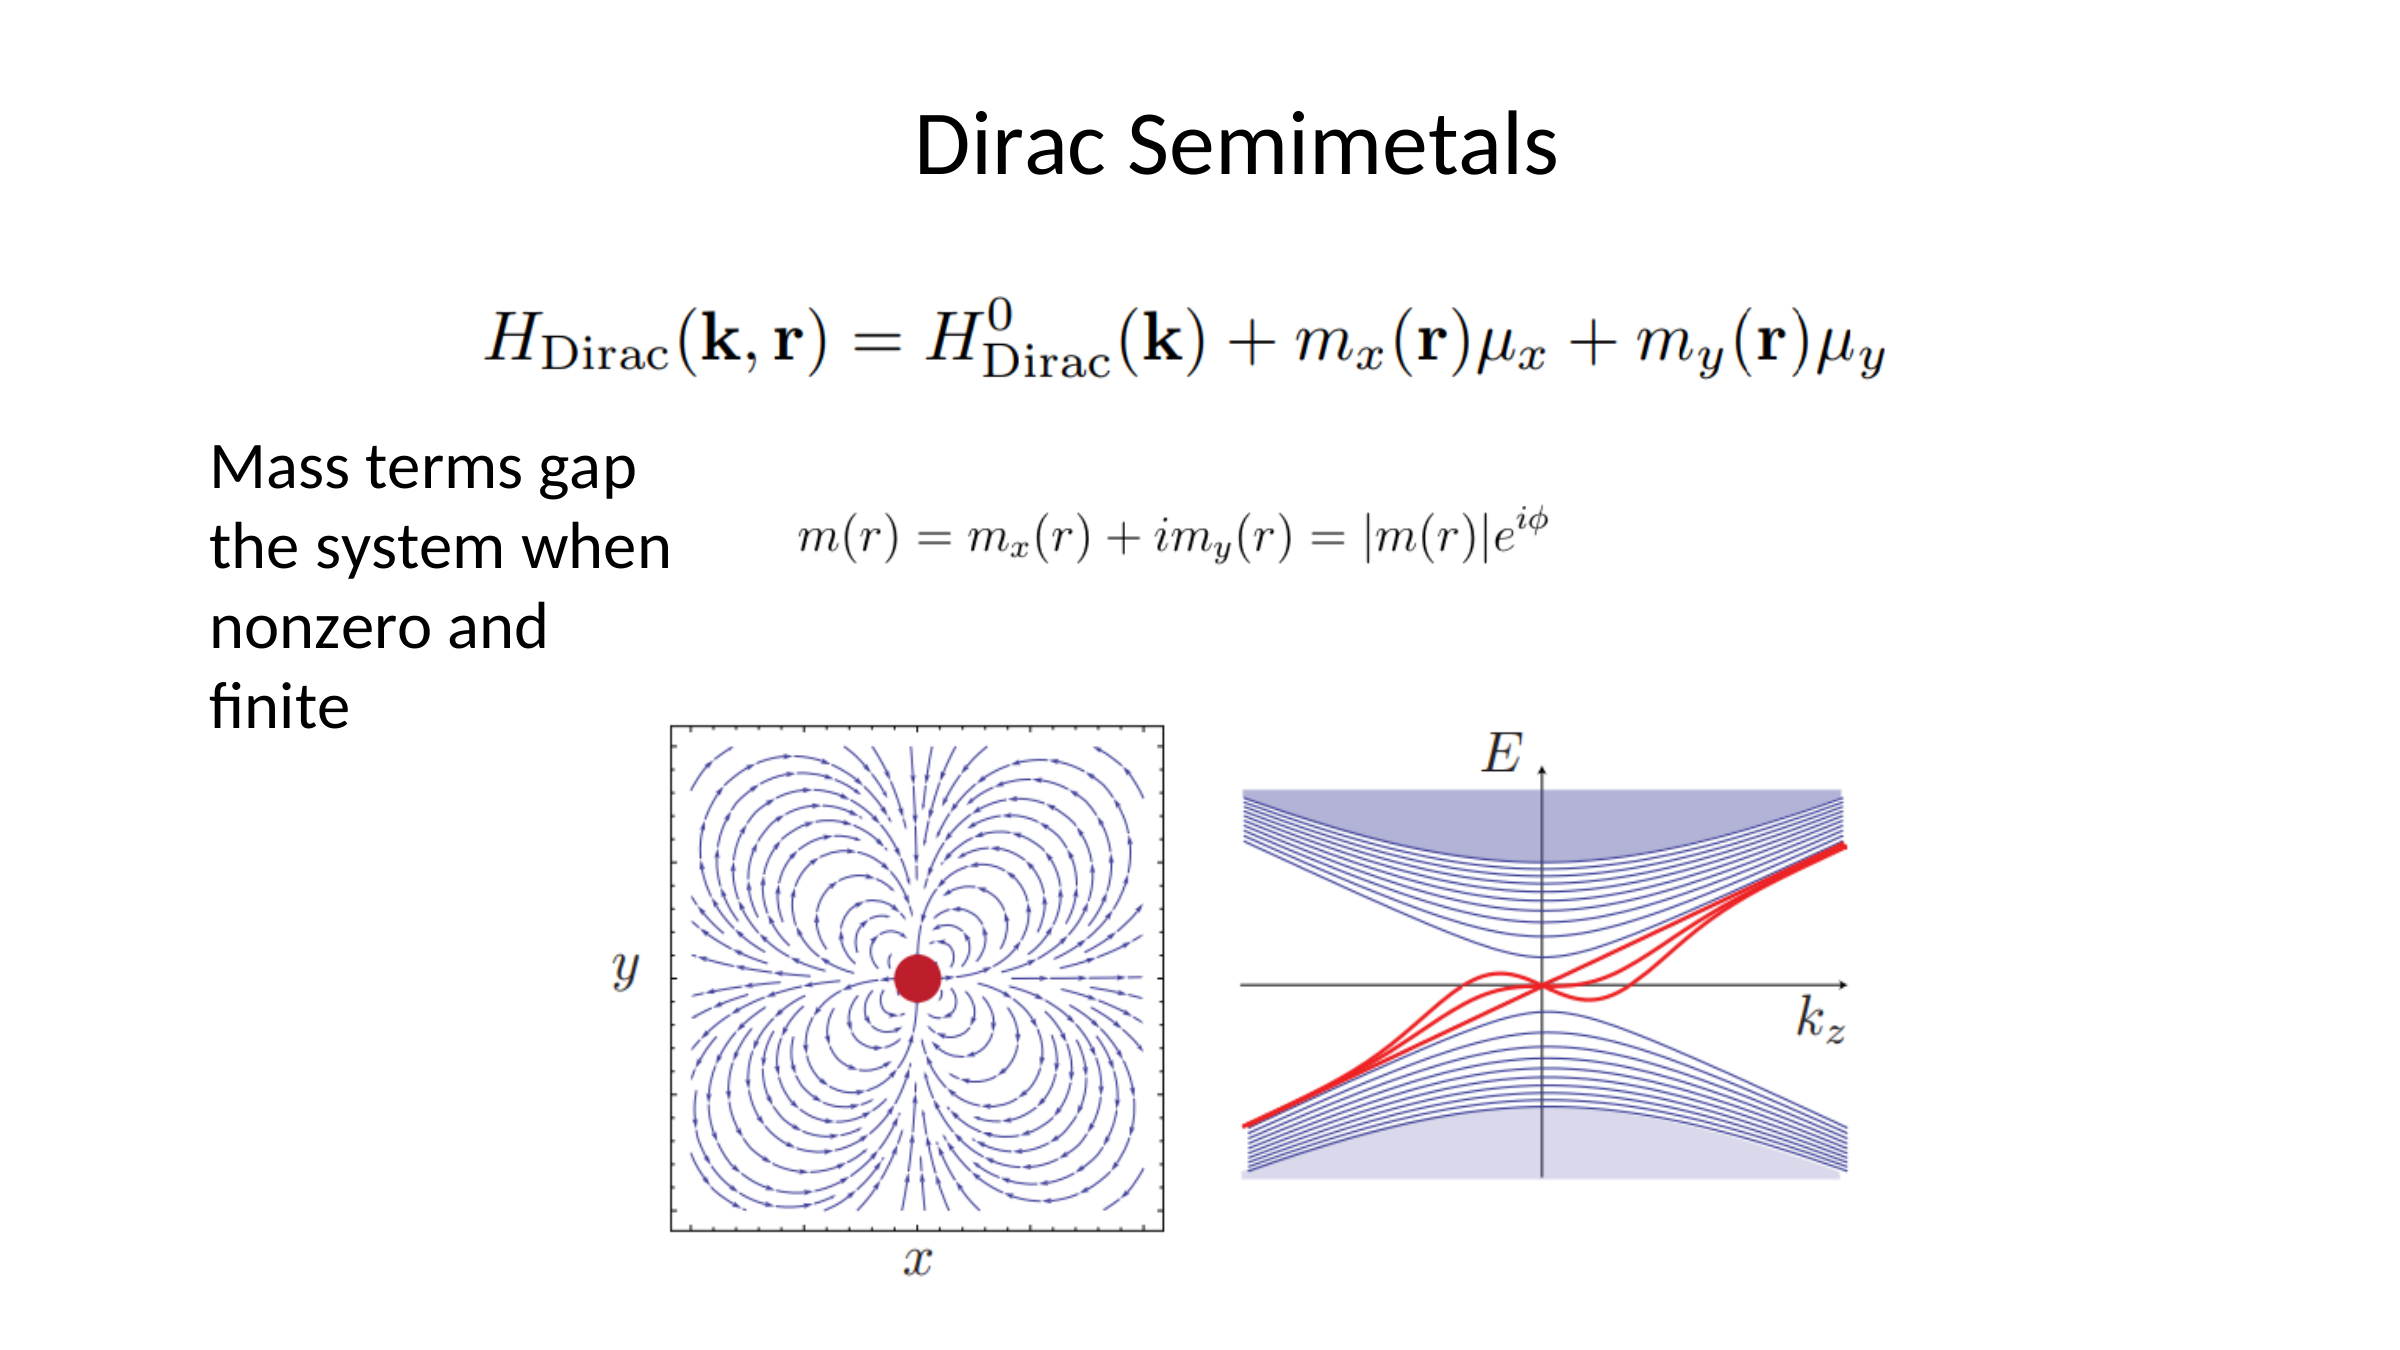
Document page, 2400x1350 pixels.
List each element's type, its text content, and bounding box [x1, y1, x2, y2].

picture [570, 674, 1936, 1307]
text_box Dirac Semimetals [900, 75, 2131, 200]
picture [450, 254, 1916, 415]
picture [782, 494, 1576, 589]
text_box Mass terms gap the system when nonzero and finite [195, 414, 721, 749]
